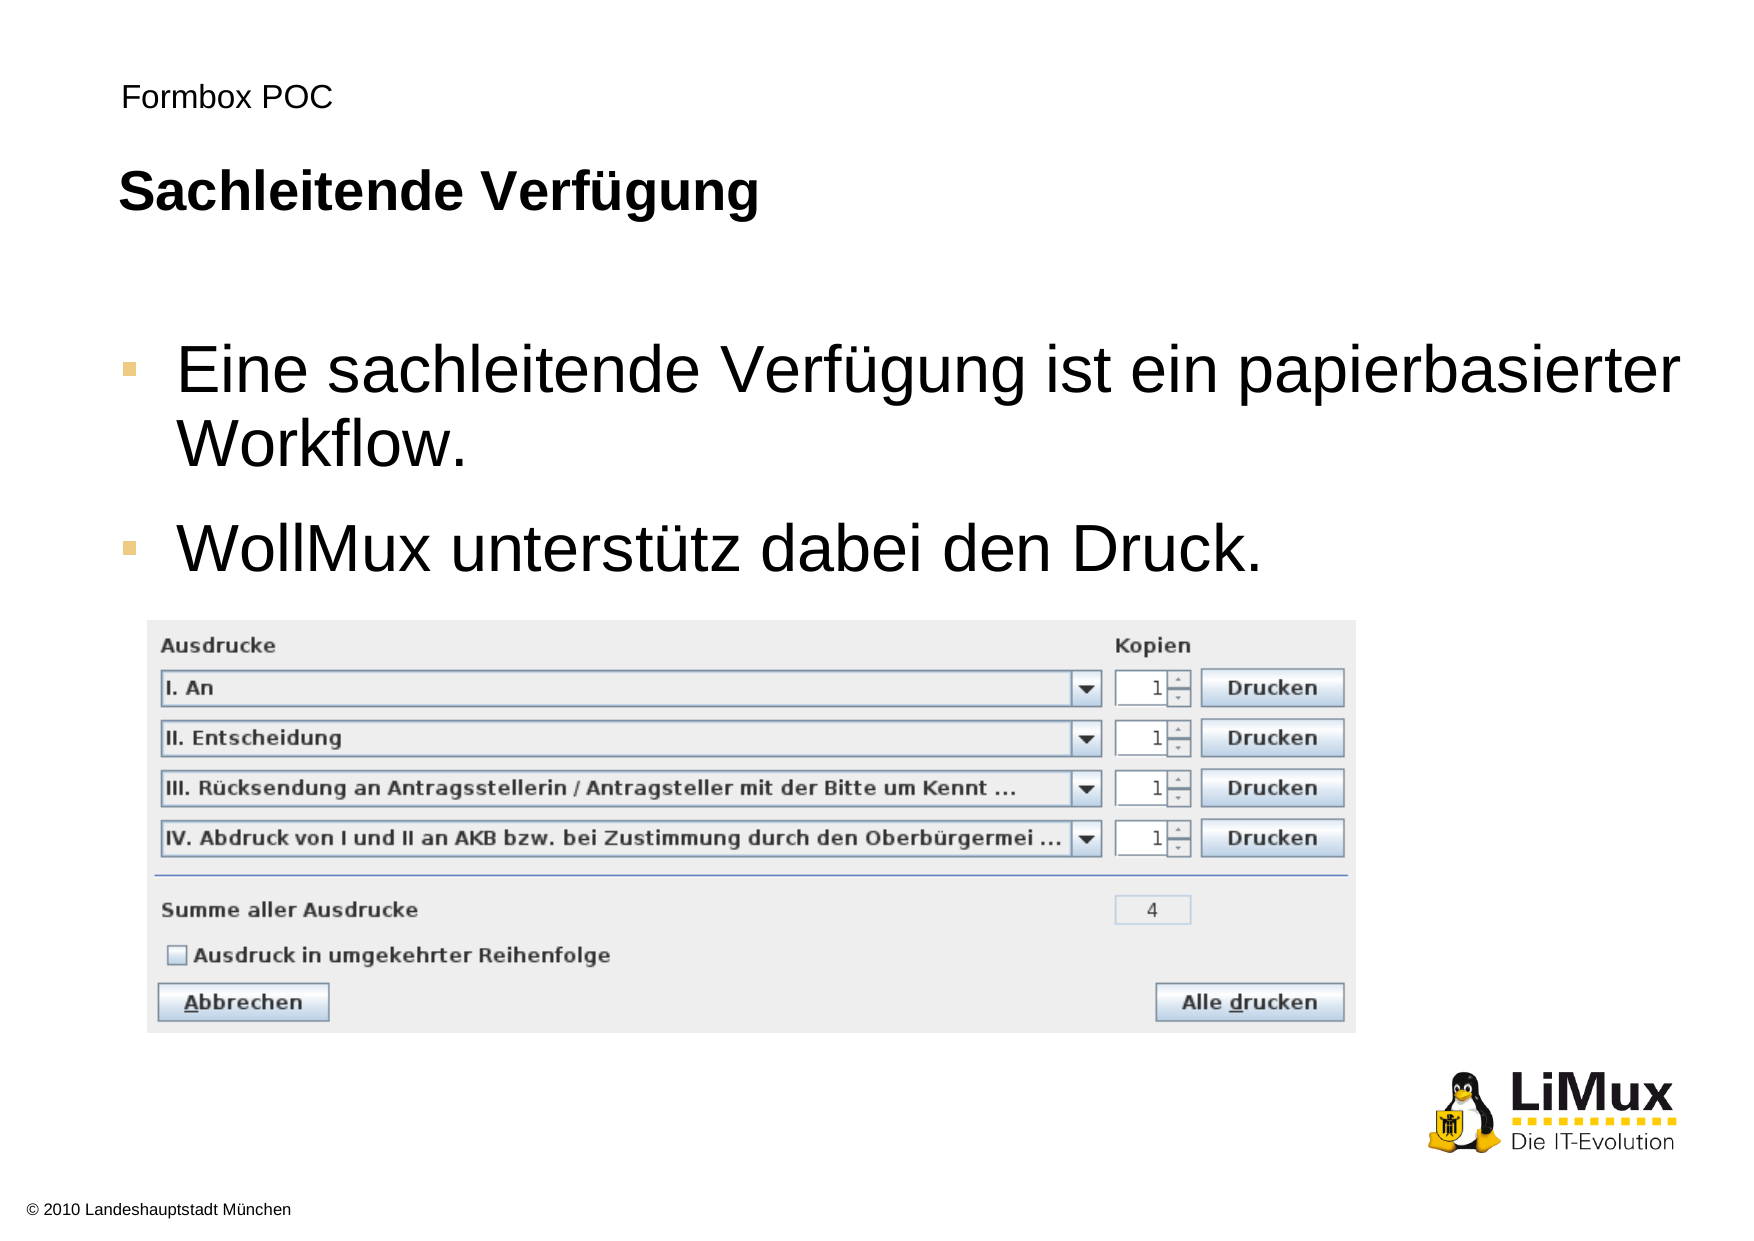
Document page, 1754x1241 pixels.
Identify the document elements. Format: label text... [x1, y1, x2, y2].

picture [1417, 1059, 1731, 1173]
picture [147, 620, 1356, 1033]
list Eine sachleitende Verfügung ist ein papierbasierter Workflow. WollMux unterstütz dabei den Druck. [105, 331, 1684, 1150]
title Sachleitende Verfügung [118, 159, 1697, 308]
